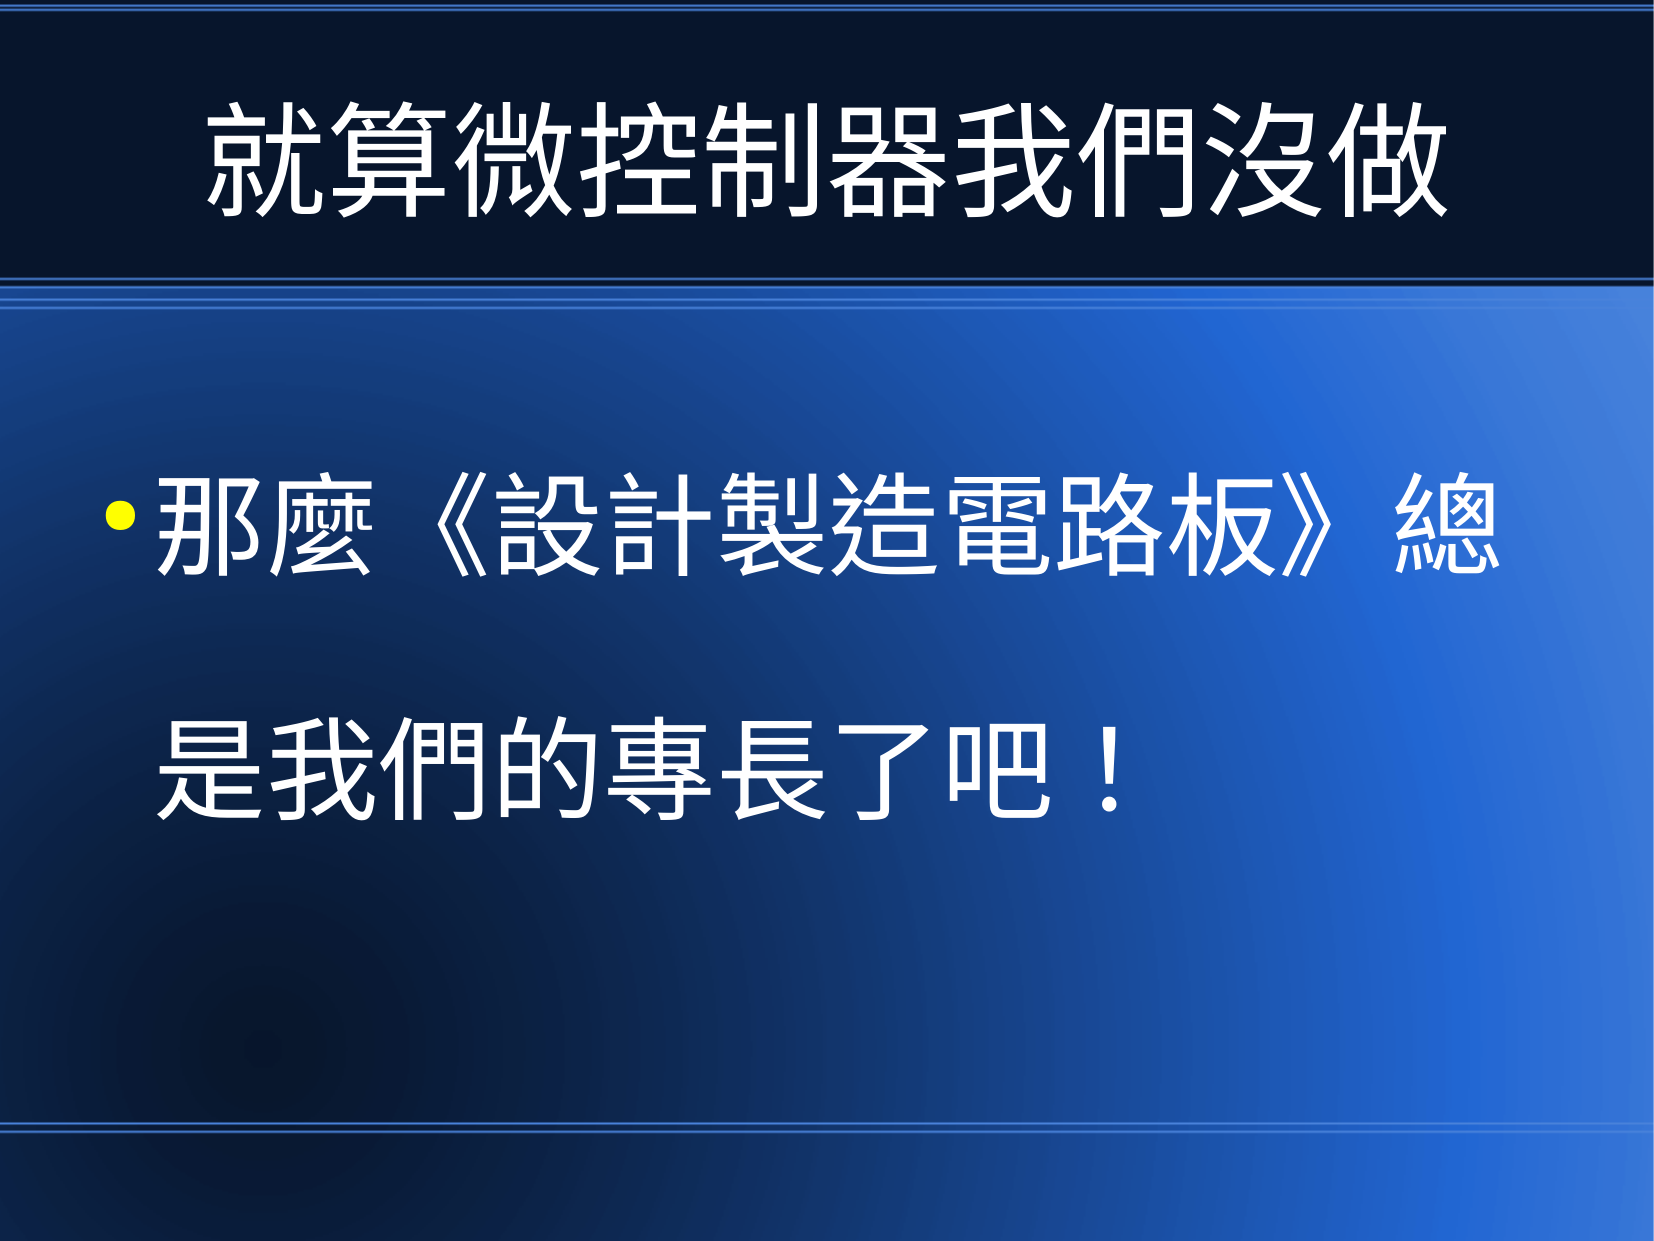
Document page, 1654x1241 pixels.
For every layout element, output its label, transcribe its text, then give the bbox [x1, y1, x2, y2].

picture [0, 0, 1654, 1241]
title 就算微控制器我們沒做 [82, 49, 1571, 257]
list 那麼《設計製造電路板》總是我們的專長了吧！ [82, 355, 1571, 1241]
